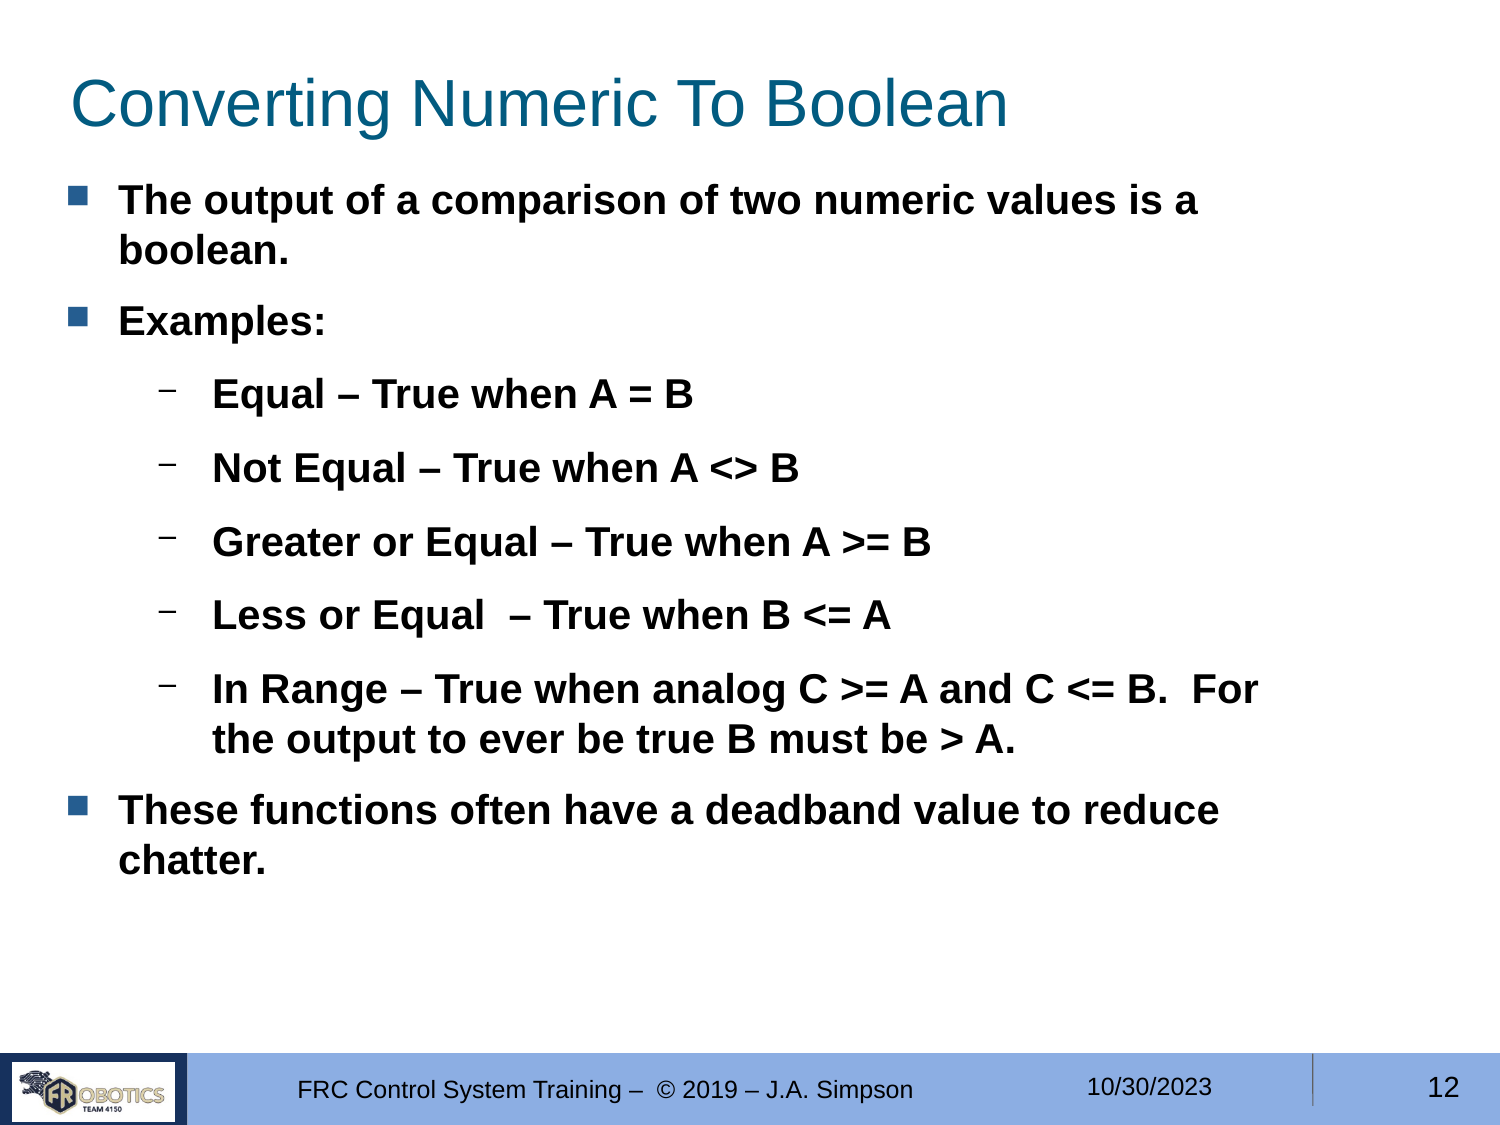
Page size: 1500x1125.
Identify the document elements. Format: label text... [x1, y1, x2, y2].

slide_number <number> [1337, 1072, 1475, 1100]
slide_number 10/30/2023 [1012, 1071, 1288, 1100]
list The output of a comparison of two numeric values is a boolean. Examples: Equal – True when A = B Not Equal – True when A <> B Greater or Equal – True when A >= B Less or Equal – True when B <= A In Range – True when analog C >= A and C <= B. For the output to ever be true B must be > A. These functions often have a deadband value to reduce chatter. [55, 164, 1340, 976]
title Converting Numeric To Boolean [55, 52, 1443, 149]
picture [12, 1062, 175, 1122]
footer FRC Control System Training – © 2019 – J.A. Simpson [225, 1074, 988, 1103]
